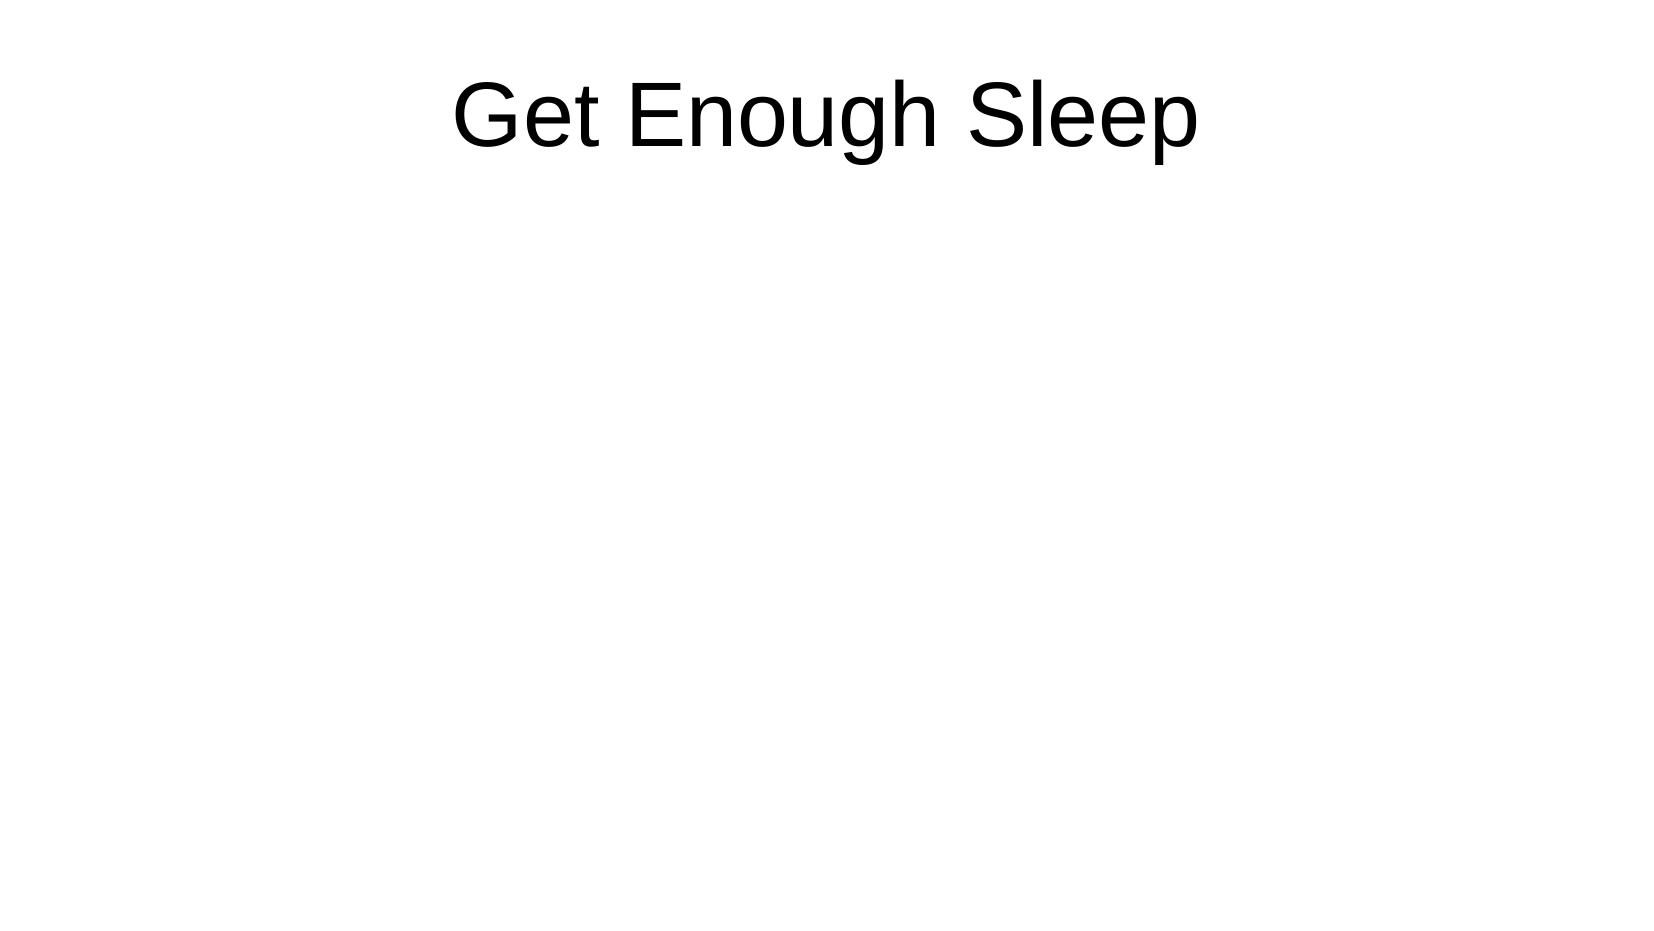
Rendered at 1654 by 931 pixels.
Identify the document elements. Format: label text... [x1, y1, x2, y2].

title Get Enough Sleep [82, 37, 1571, 193]
